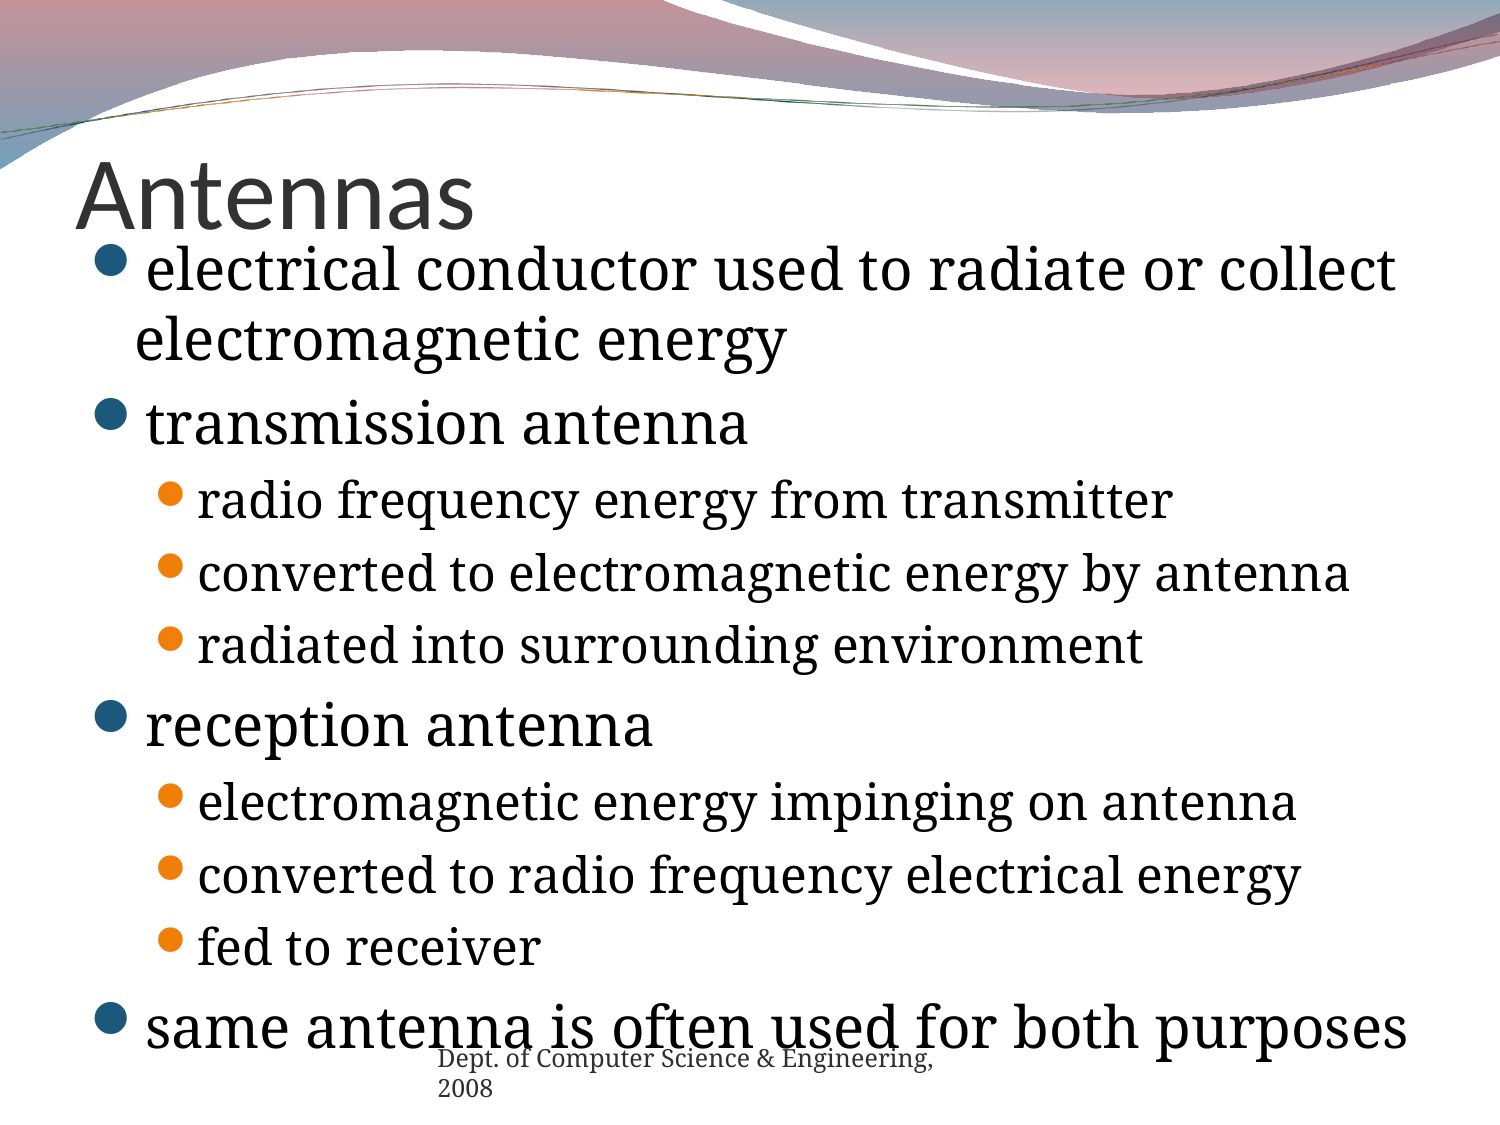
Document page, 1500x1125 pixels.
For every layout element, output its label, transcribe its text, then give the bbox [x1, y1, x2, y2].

picture [0, 33, 1500, 140]
text_box Dept. of Computer Science & Engineering, 2008 [437, 1042, 988, 1103]
title Antennas [75, 62, 1426, 224]
list electrical conductor used to radiate or collect electromagnetic energy transmission antenna radio frequency energy from transmitter converted to electromagnetic energy by antenna radiated into surrounding environment reception antenna electromagnetic energy impinging on antenna converted to radio frequency electrical energy fed to receiver same antenna is often used for both purposes [75, 224, 1426, 1100]
